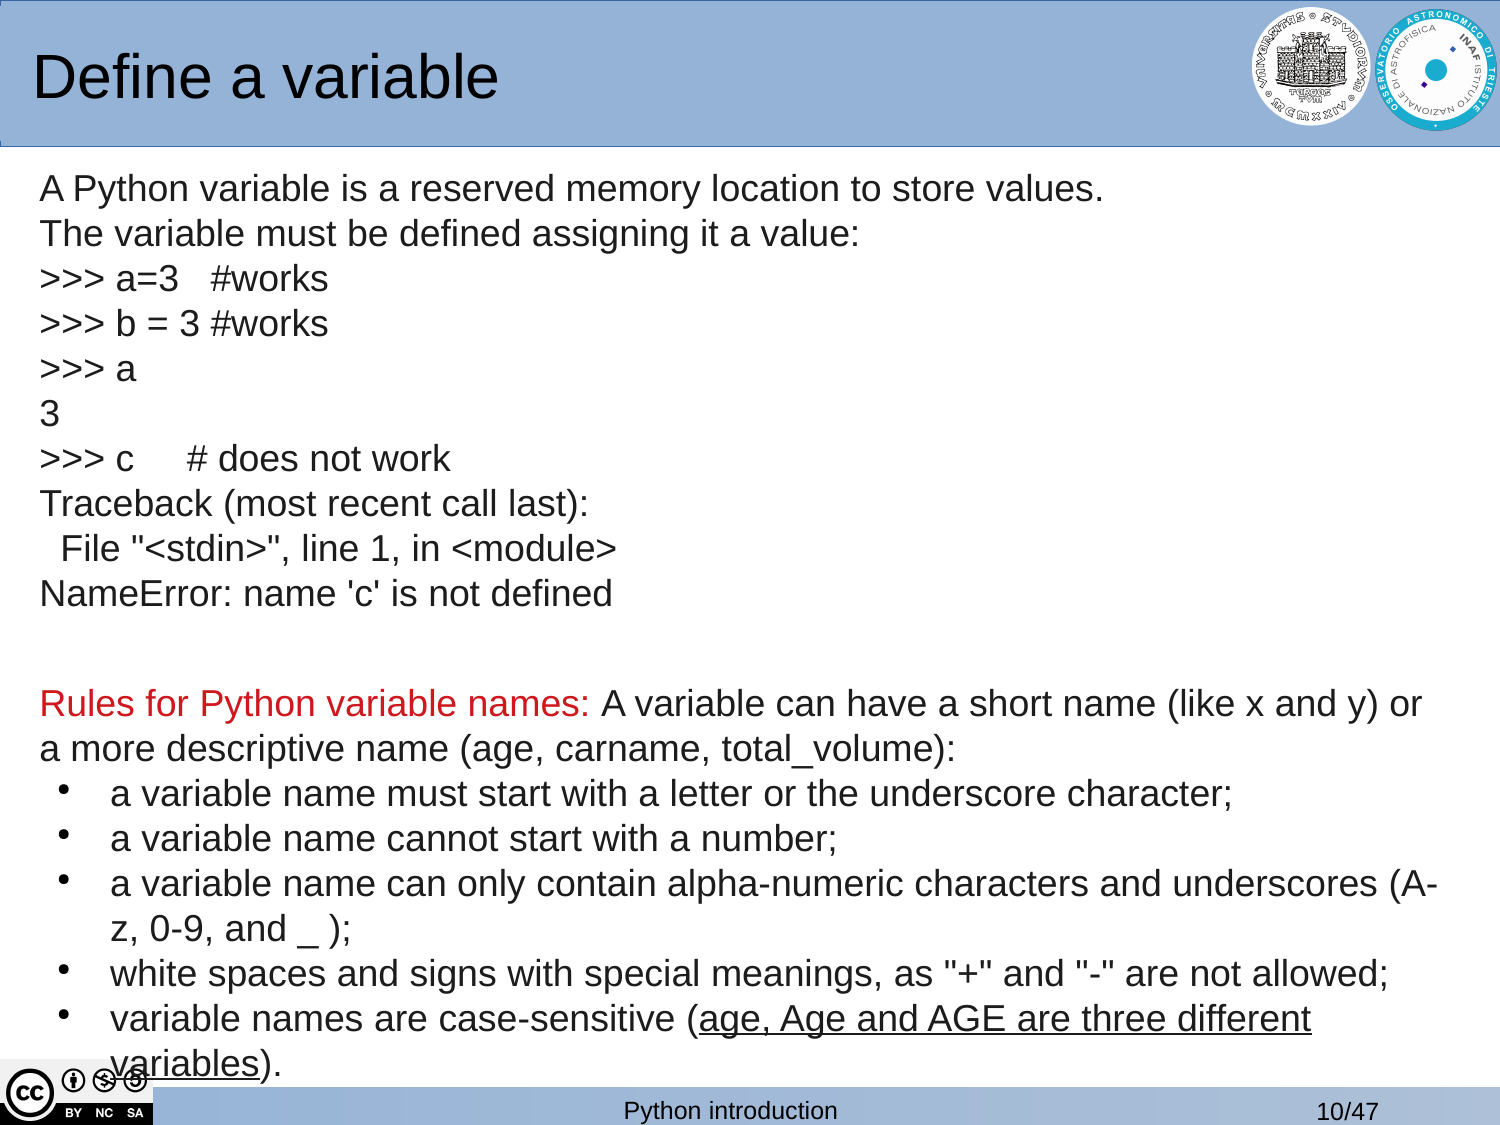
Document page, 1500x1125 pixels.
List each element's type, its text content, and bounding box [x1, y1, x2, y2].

picture [133, 1066, 143, 1074]
picture [0, 1059, 153, 1125]
picture [115, 1059, 124, 1073]
text_box Define a variable [0, 5, 1243, 141]
list A Python variable is a reserved memory location to store values. The variable must be defined assigning it a value: >>> a=3 #works >>> b = 3 #works >>> a 3 >>> c # does not work Traceback (most recent call last): File "<stdin>", line 1, in <module> NameError: name 'c' is not defined Rules for Python variable names: A variable can have a short name (like x and y) or a more descriptive name (age, carname, total_volume): a variable name must start with a letter or the underscore character; a variable name cannot start with a number; a variable name can only contain alpha-numeric characters and underscores (A-z, 0-9, and _ ); white spaces and signs with special meanings, as "+" and "-" are not allowed; variable names are case-sensitive (age, Age and AGE are three different variables). [24, 155, 1458, 1029]
picture [1252, 0, 1500, 156]
